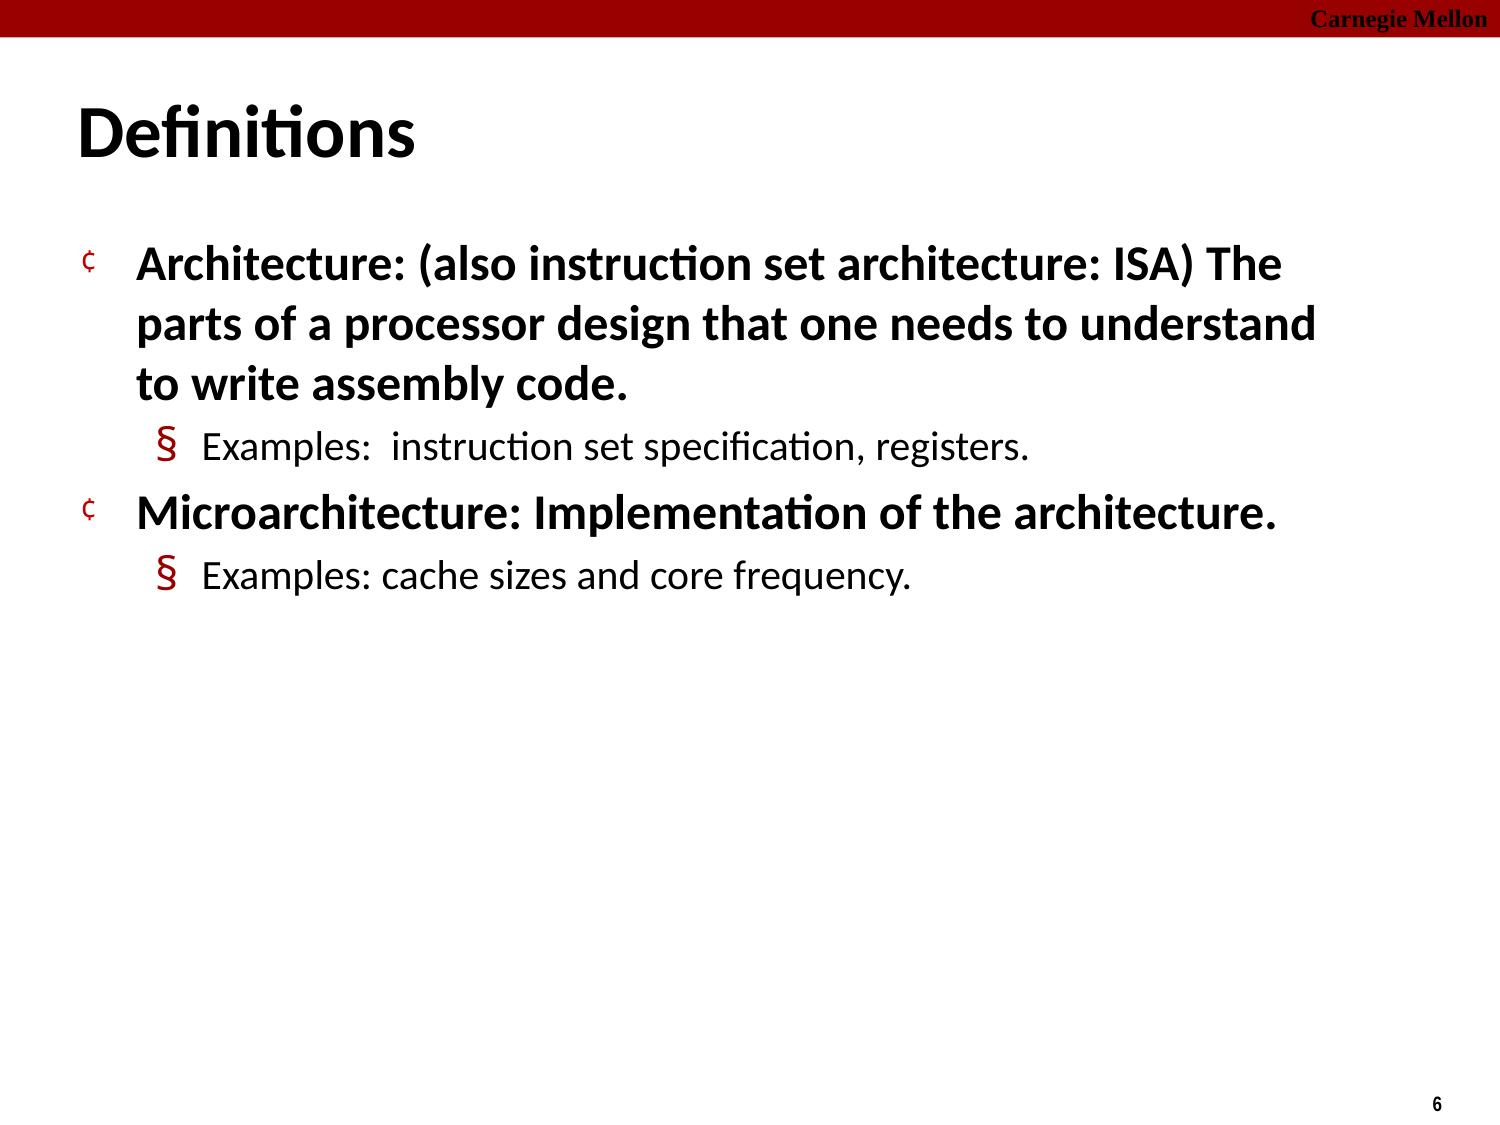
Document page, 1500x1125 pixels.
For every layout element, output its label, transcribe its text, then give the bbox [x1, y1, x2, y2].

list Architecture: (also instruction set architecture: ISA) The parts of a processor design that one needs to understand to write assembly code. Examples: instruction set specification, registers. Microarchitecture: Implementation of the architecture. Examples: cache sizes and core frequency. [65, 223, 1361, 1040]
title Definitions [62, 75, 1308, 200]
